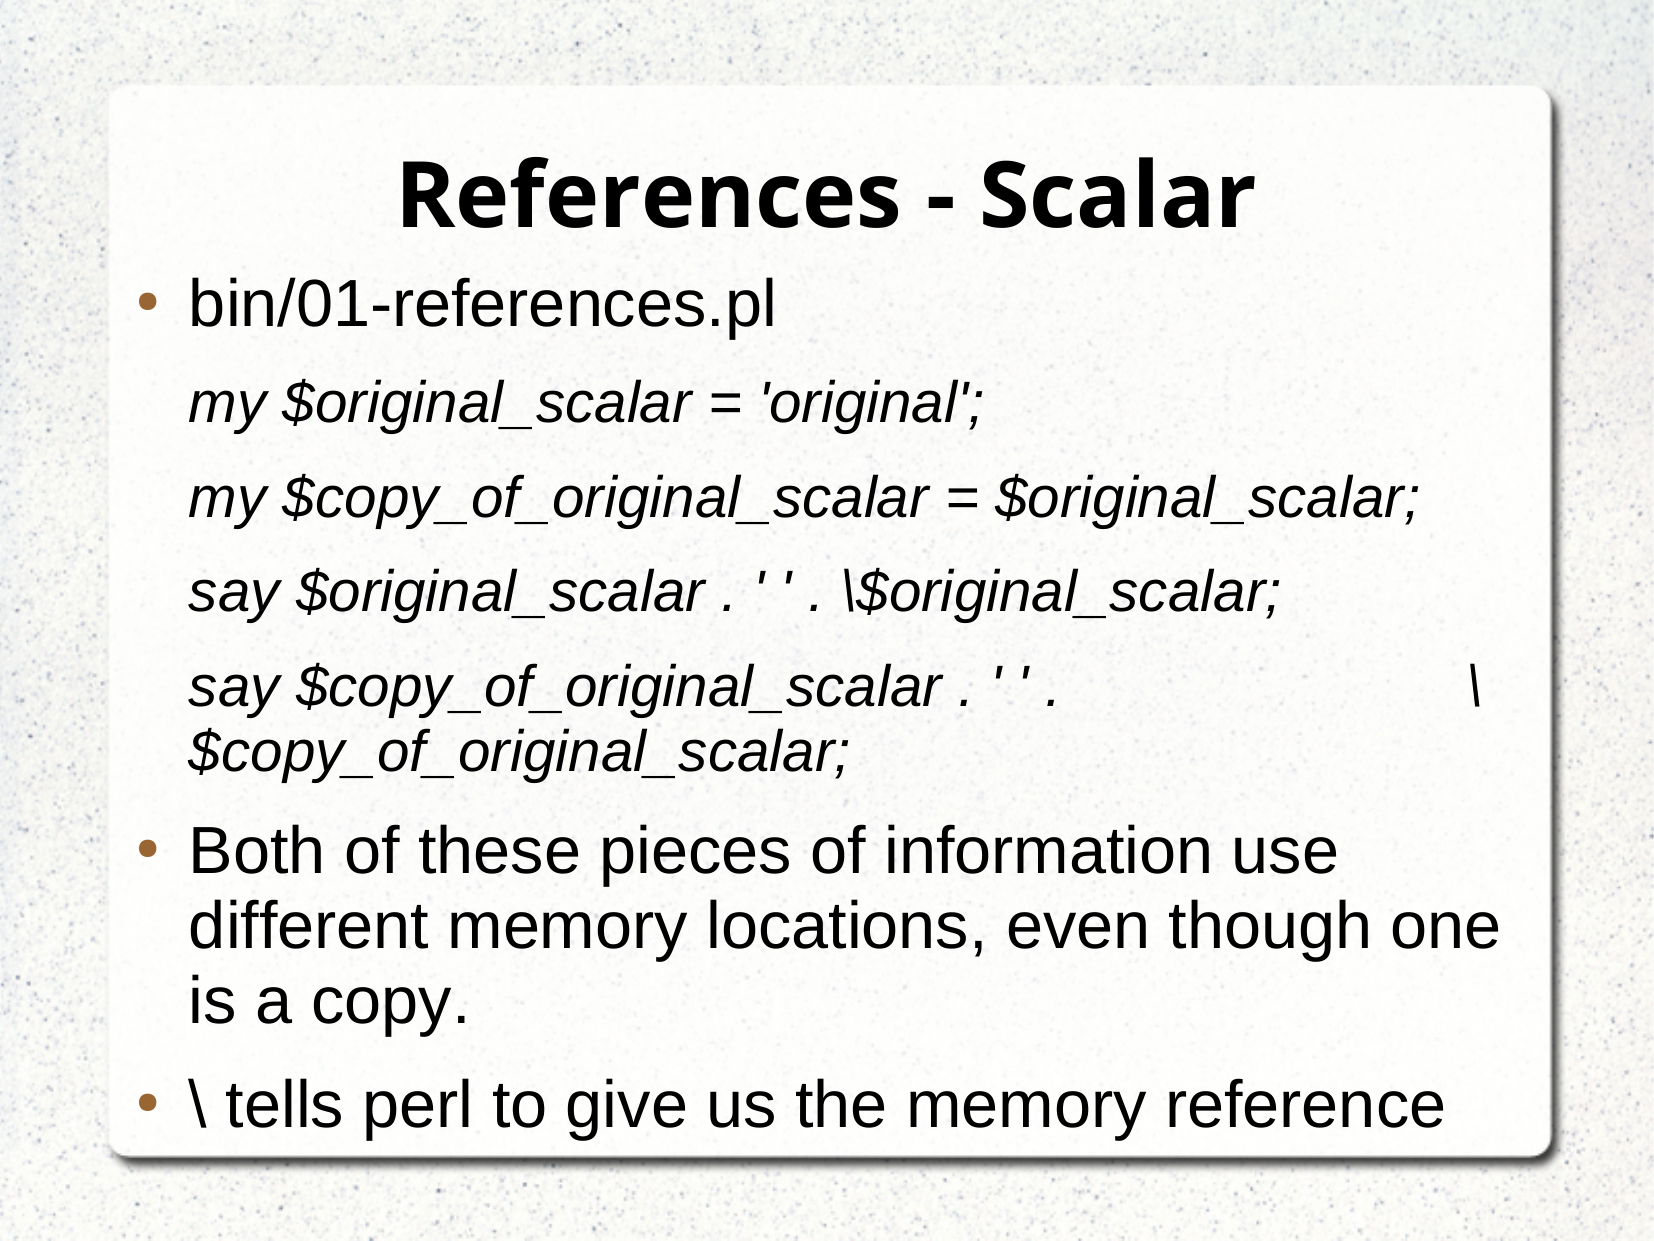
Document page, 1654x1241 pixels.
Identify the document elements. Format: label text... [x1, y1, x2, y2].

list bin/01-references.pl my $original_scalar = 'original'; my $copy_of_original_scalar = $original_scalar; say $original_scalar . ' ' . \$original_scalar; say $copy_of_original_scalar . ' ' . \$copy_of_original_scalar; Both of these pieces of information use different memory locations, even though one is a copy. \ tells perl to give us the memory reference [118, 265, 1506, 1141]
picture [0, 0, 1654, 1241]
title References - Scalar [118, 88, 1536, 296]
